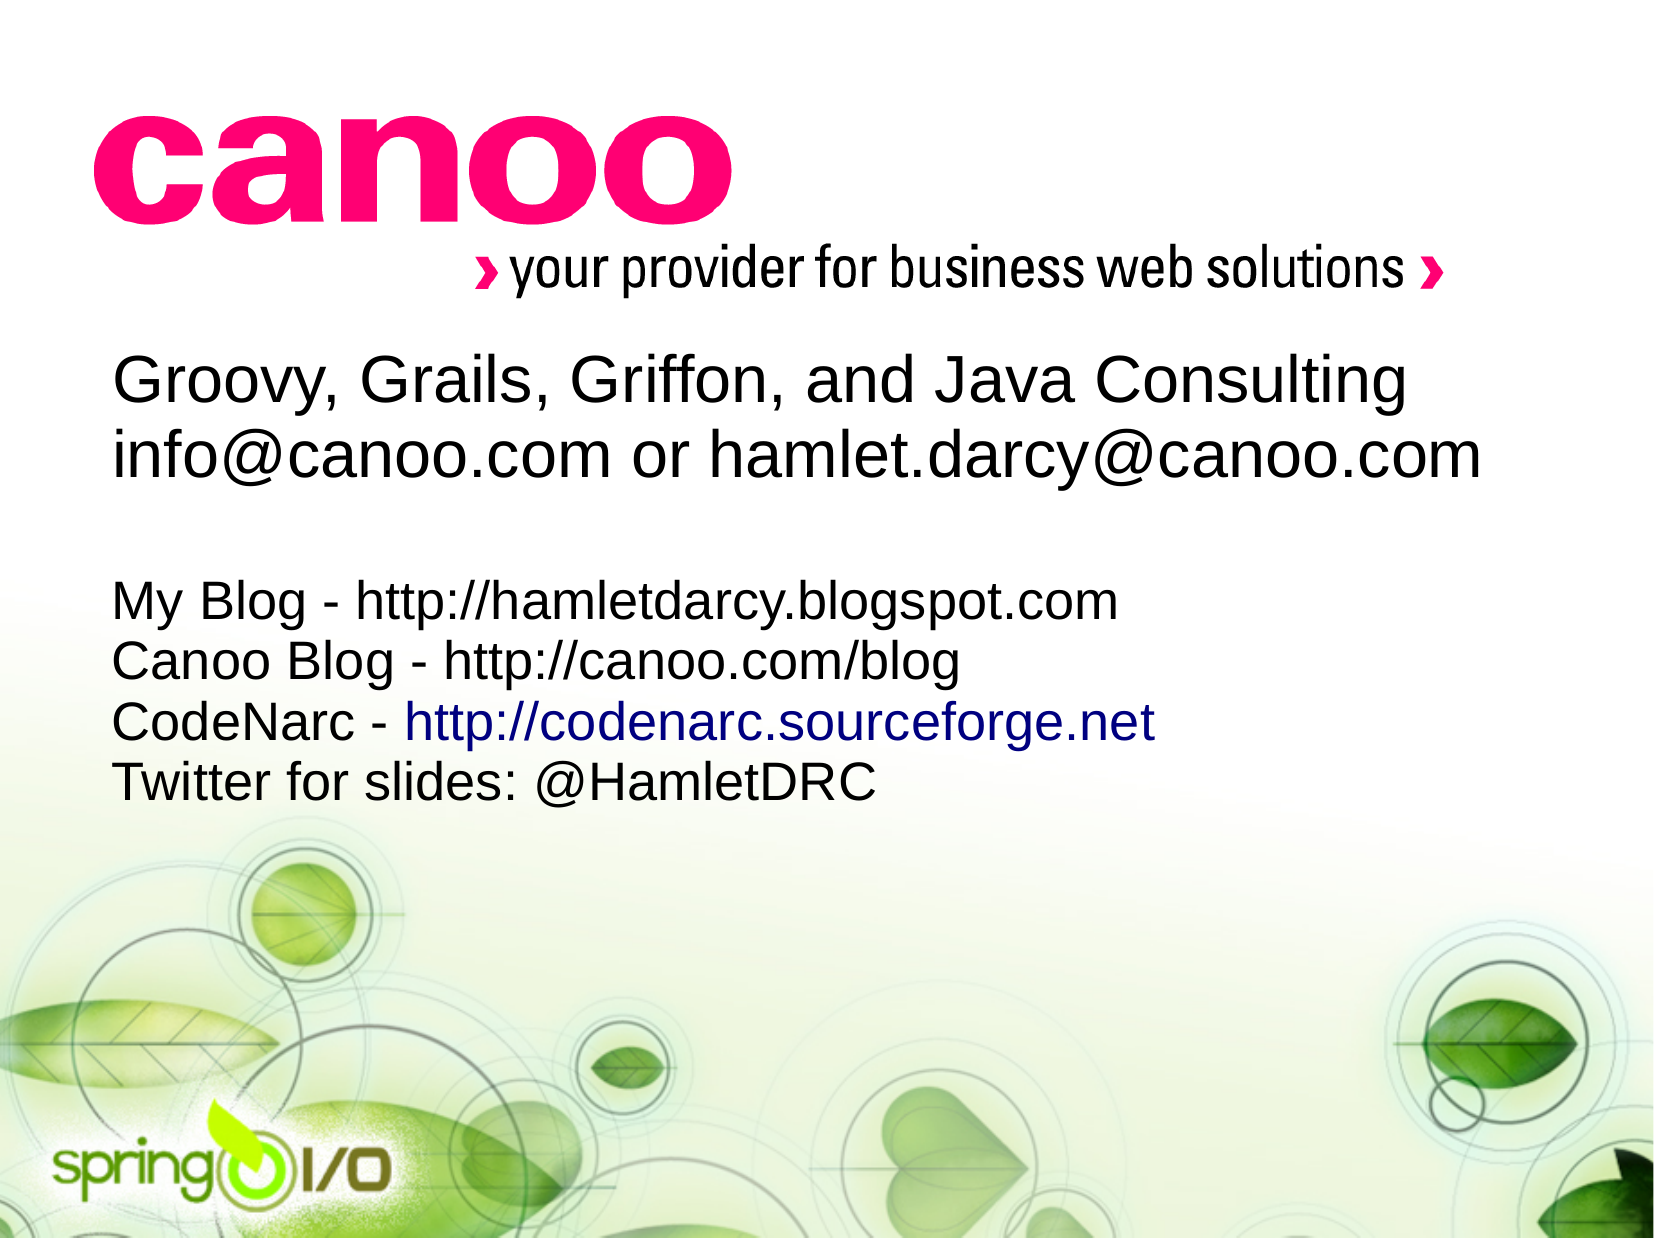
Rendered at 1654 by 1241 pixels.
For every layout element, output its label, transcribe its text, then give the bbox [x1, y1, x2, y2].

picture [0, 0, 1654, 1238]
text_box My Blog - http://hamletdarcy.blogspot.com Canoo Blog - http://canoo.com/blog CodeNarc - http://codenarc.sourceforge.net Twitter for slides: @HamletDRC [96, 562, 1297, 863]
text_box Groovy, Grails, Griffon, and Java Consulting info@canoo.com or hamlet.darcy@canoo.com [112, 342, 1601, 530]
